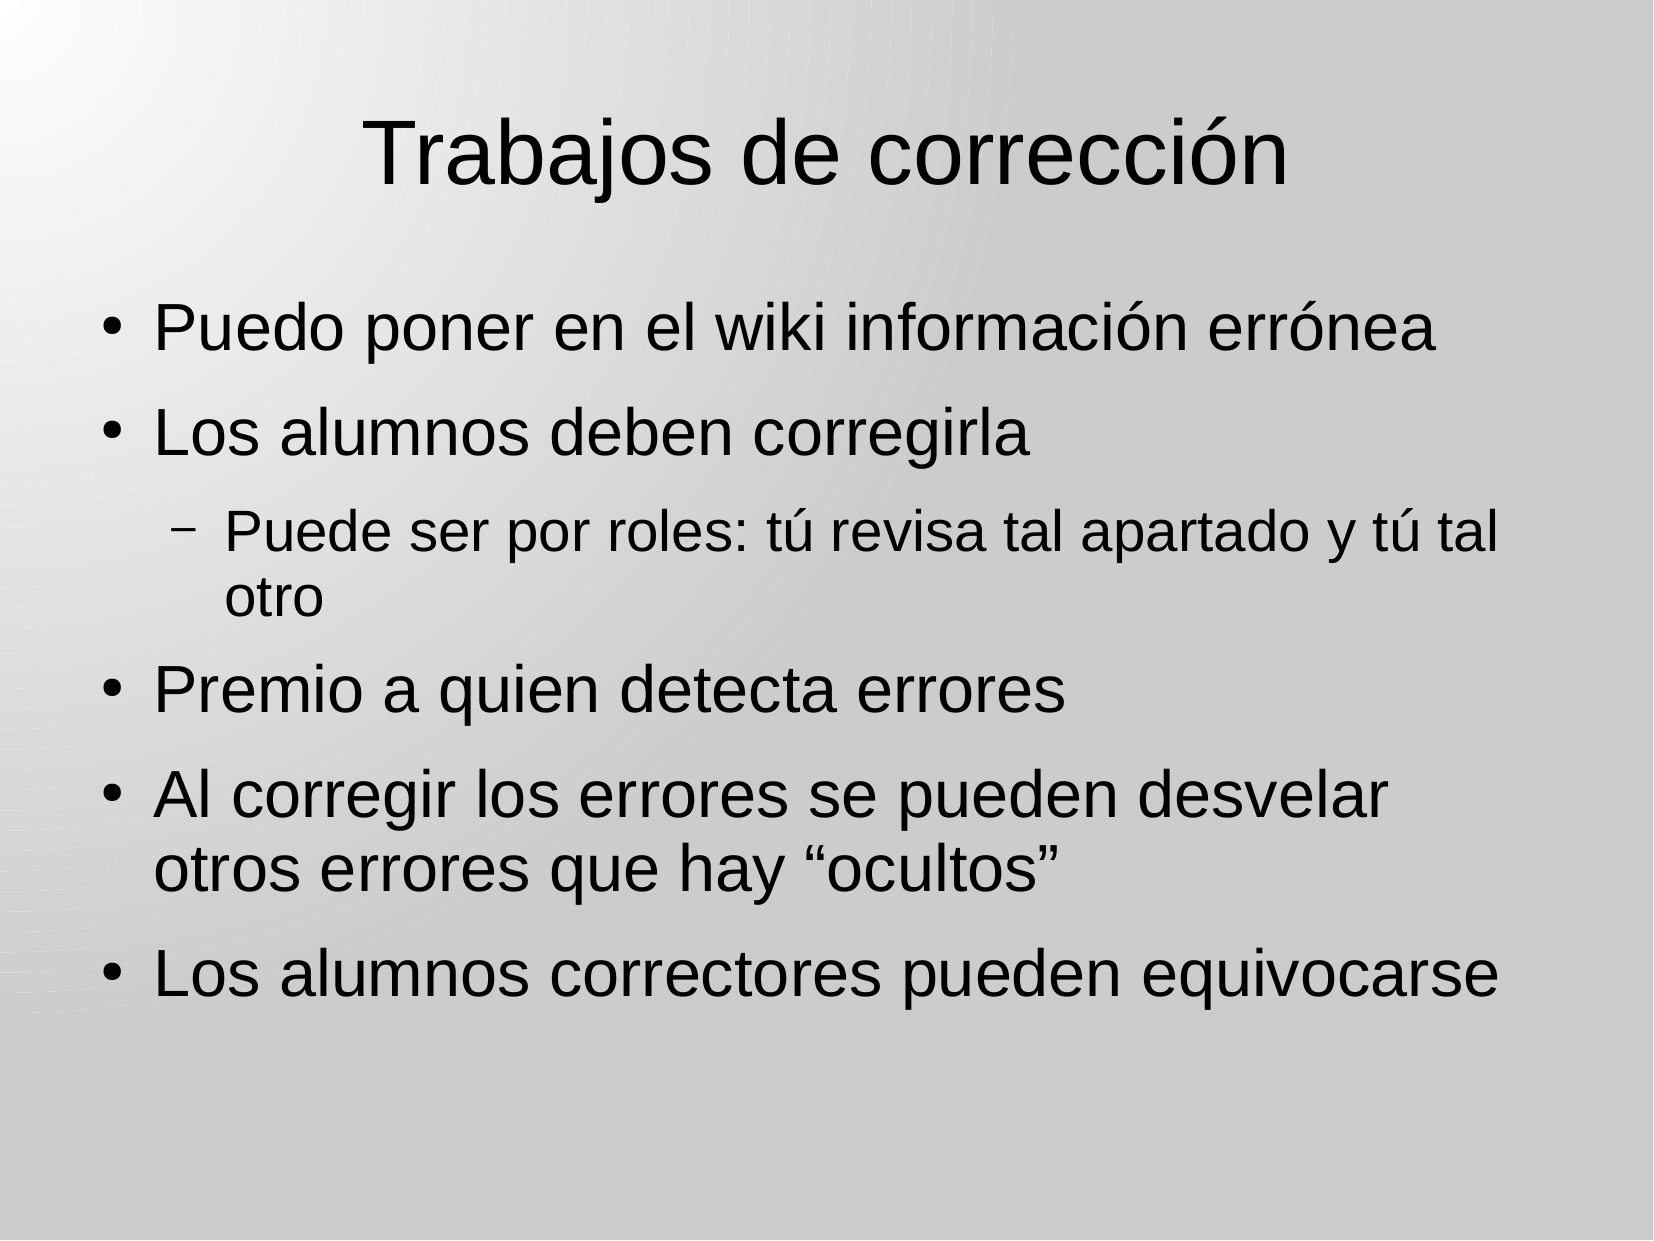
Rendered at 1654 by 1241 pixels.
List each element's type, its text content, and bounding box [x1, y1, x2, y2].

list Puedo poner en el wiki información errónea Los alumnos deben corregirla Puede ser por roles: tú revisa tal apartado y tú tal otro Premio a quien detecta errores Al corregir los errores se pueden desvelar otros errores que hay “ocultos” Los alumnos correctores pueden equivocarse [82, 290, 1538, 1109]
title Trabajos de corrección [82, 49, 1571, 257]
